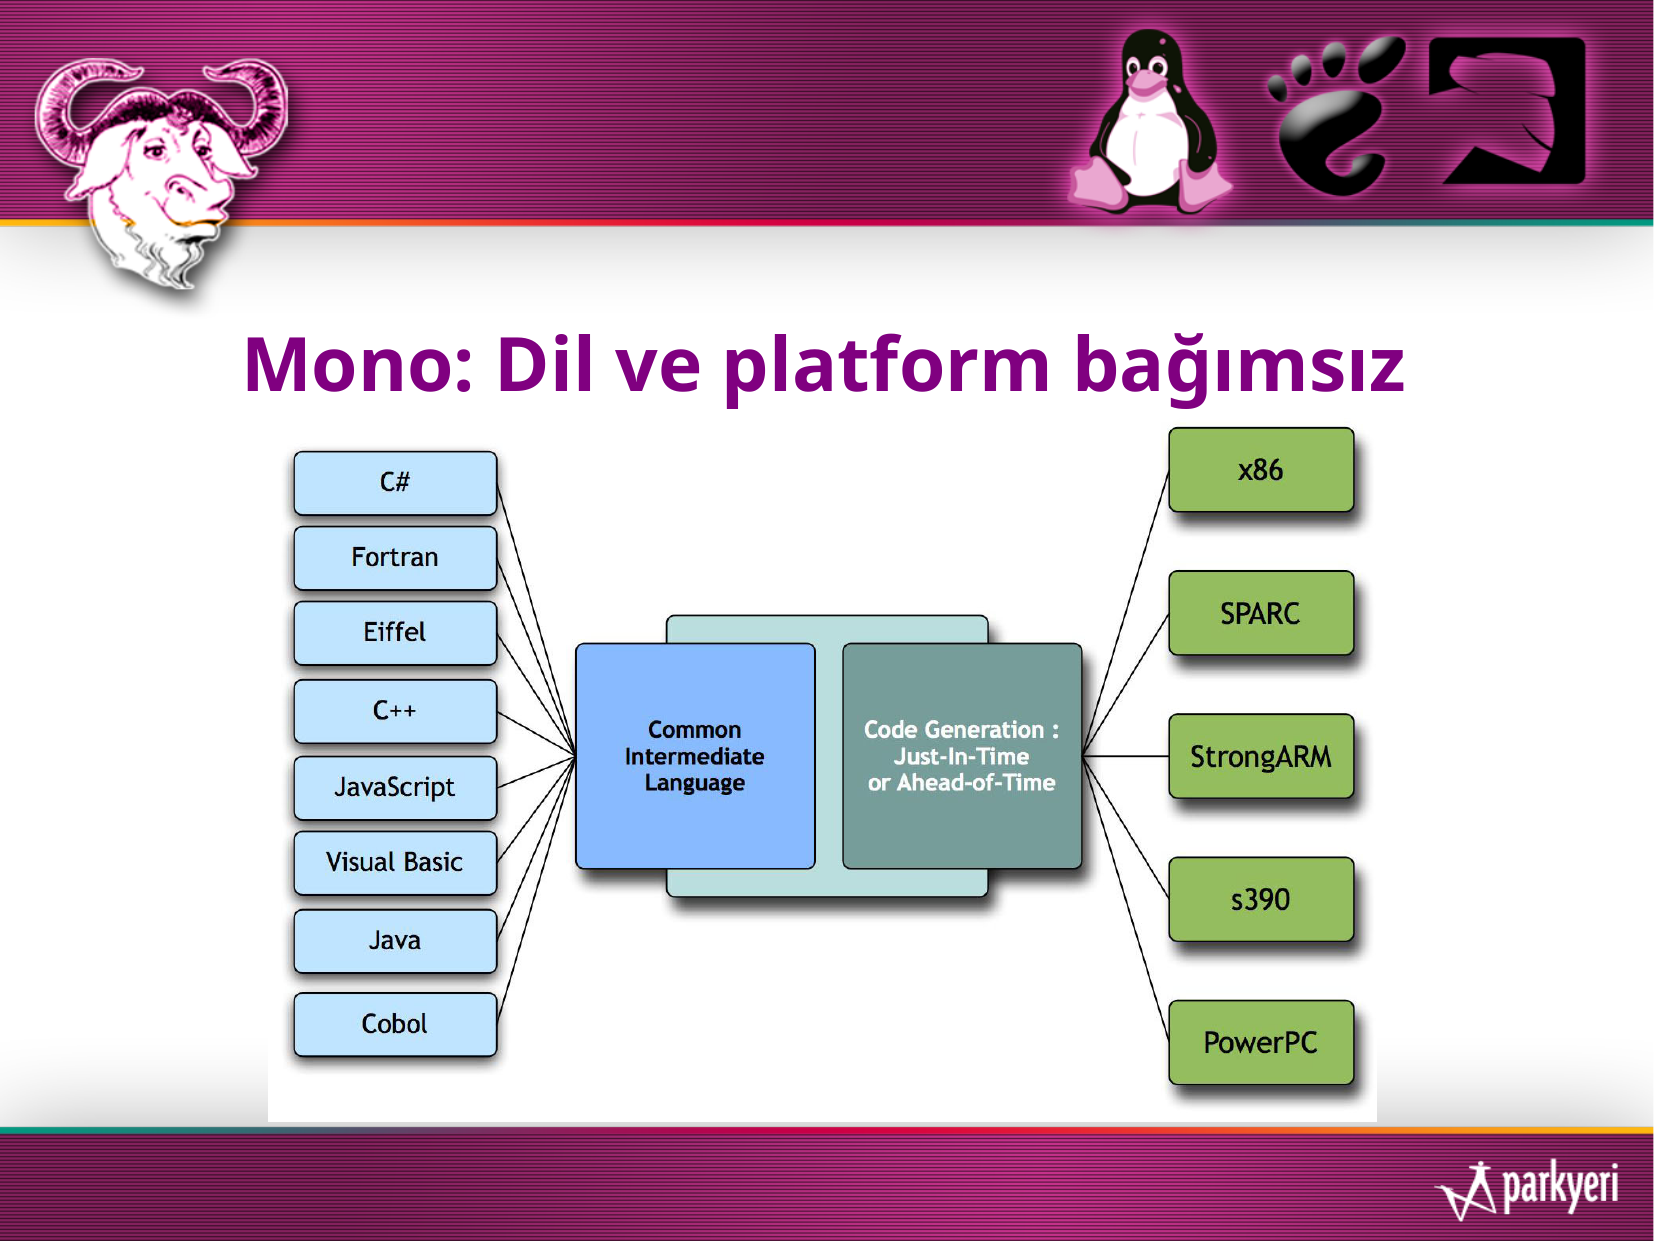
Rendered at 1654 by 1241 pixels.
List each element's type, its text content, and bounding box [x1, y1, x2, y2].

picture [0, 0, 1654, 1241]
title Mono: Dil ve platform bağımsız [118, 295, 1531, 429]
